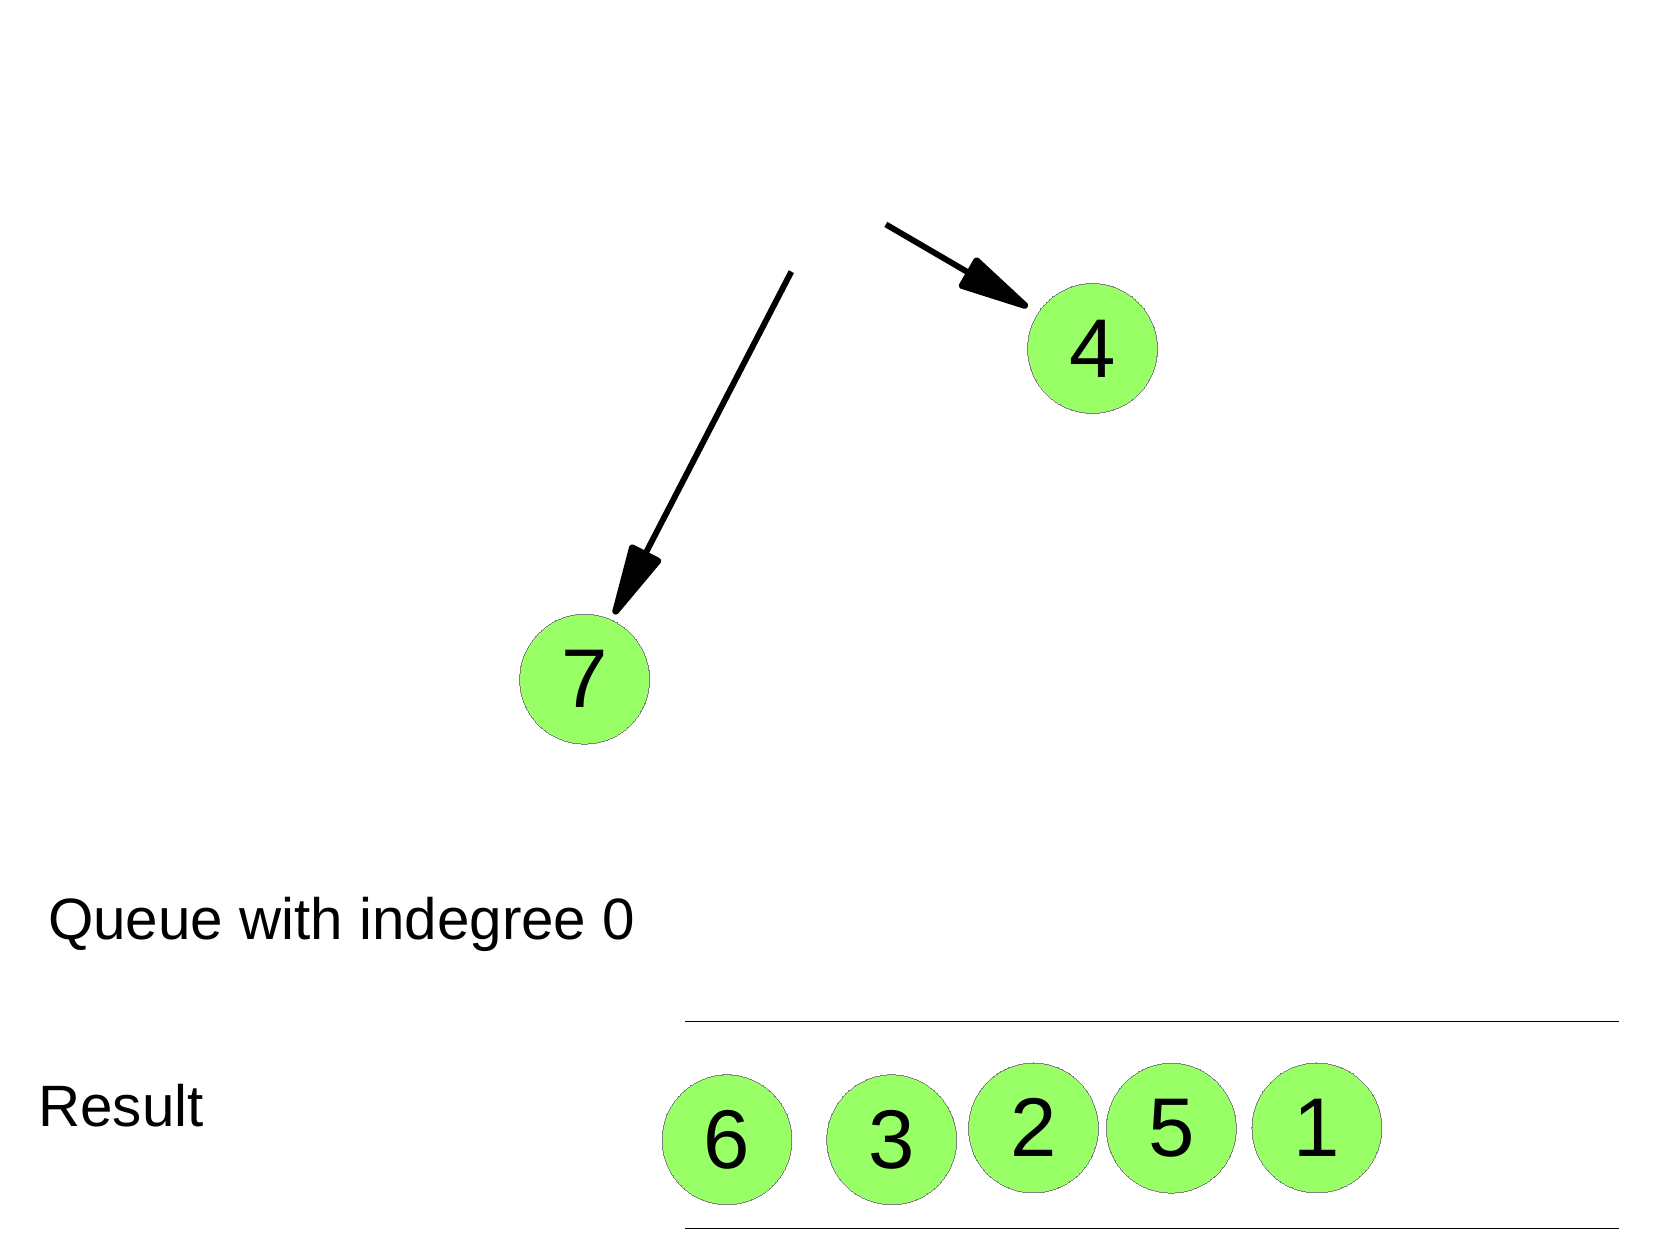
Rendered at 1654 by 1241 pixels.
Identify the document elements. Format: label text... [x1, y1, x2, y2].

text_box 2 [968, 1062, 1099, 1193]
text_box 1 [1251, 1062, 1382, 1193]
text_box 6 [662, 1074, 792, 1205]
text_box 7 [519, 614, 650, 745]
text_box Result [23, 1065, 219, 1146]
text_box 3 [826, 1074, 957, 1205]
text_box Queue with indegree 0 [33, 879, 650, 960]
text_box 4 [1027, 283, 1158, 414]
text_box 5 [1106, 1063, 1237, 1194]
